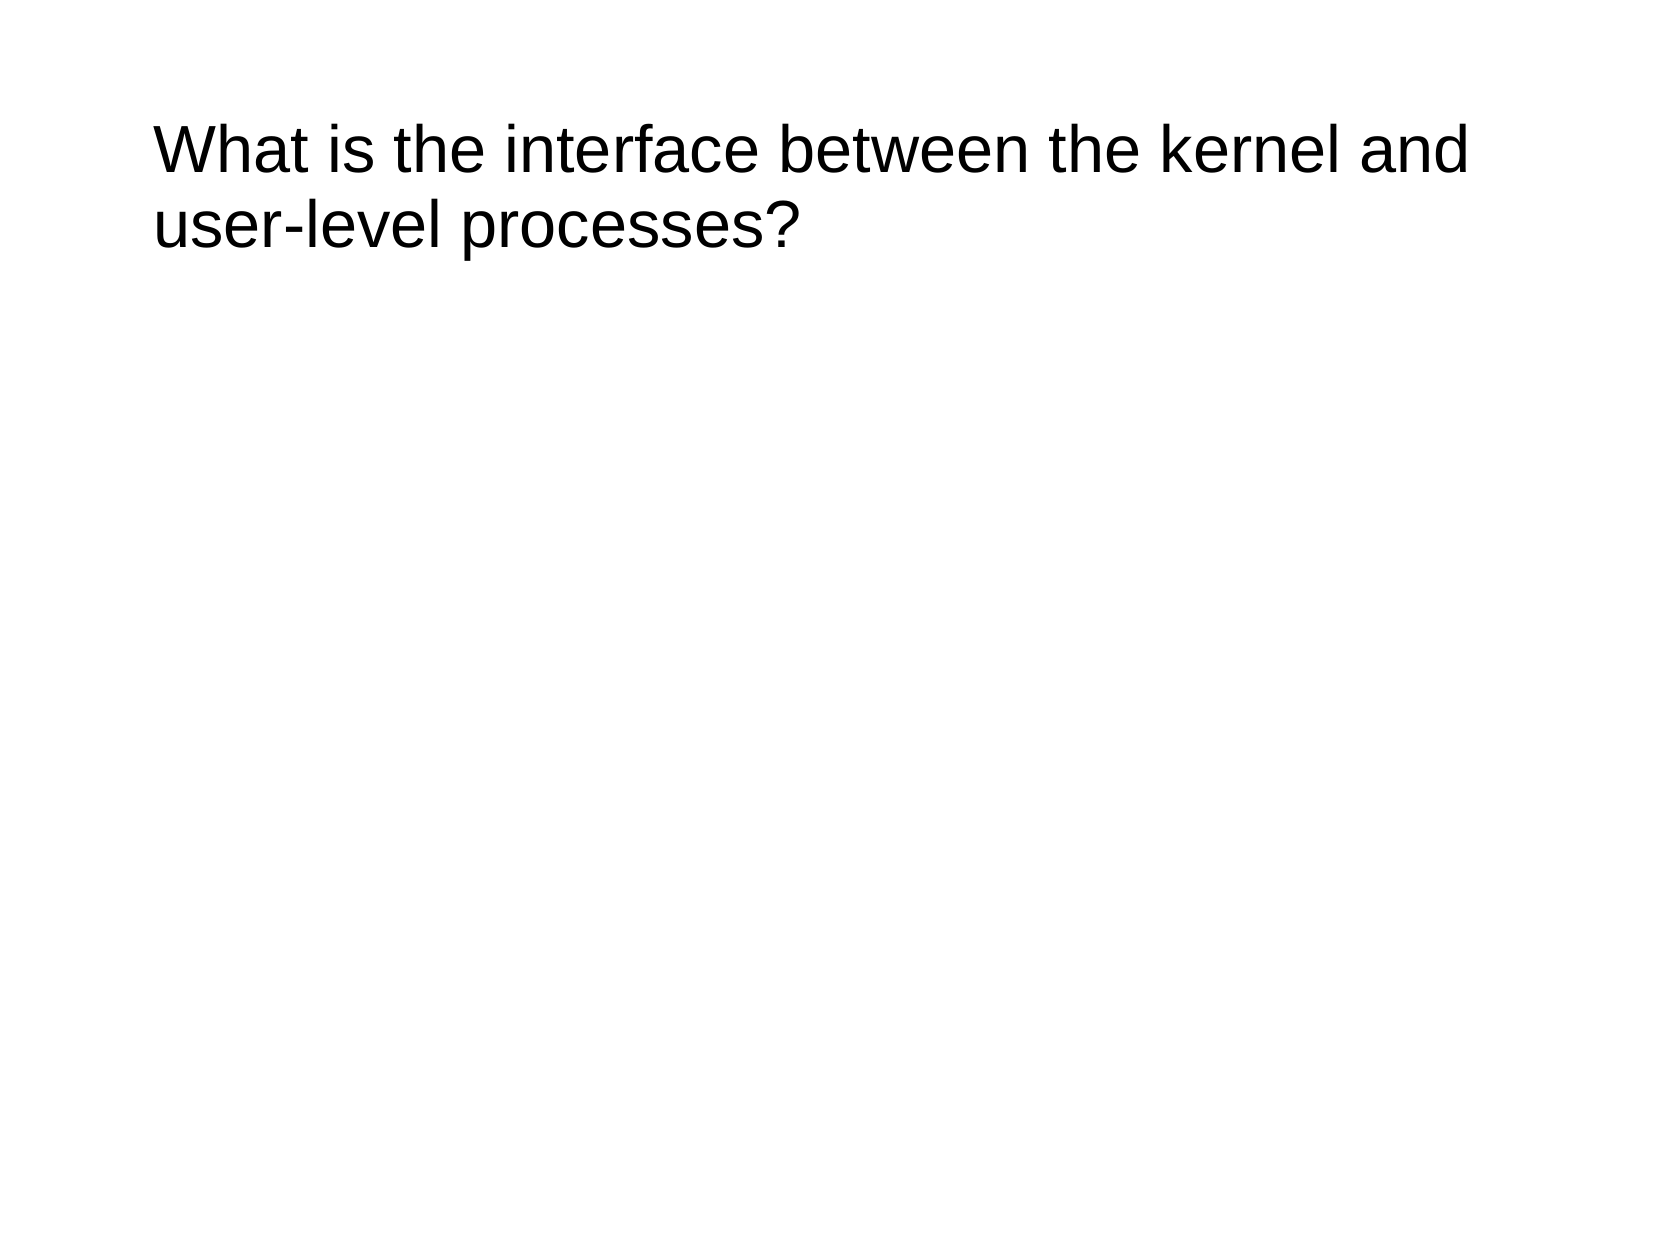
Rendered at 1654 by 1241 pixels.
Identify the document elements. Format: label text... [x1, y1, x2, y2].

list What is the interface between the kernel and user-level processes? [82, 112, 1571, 1010]
